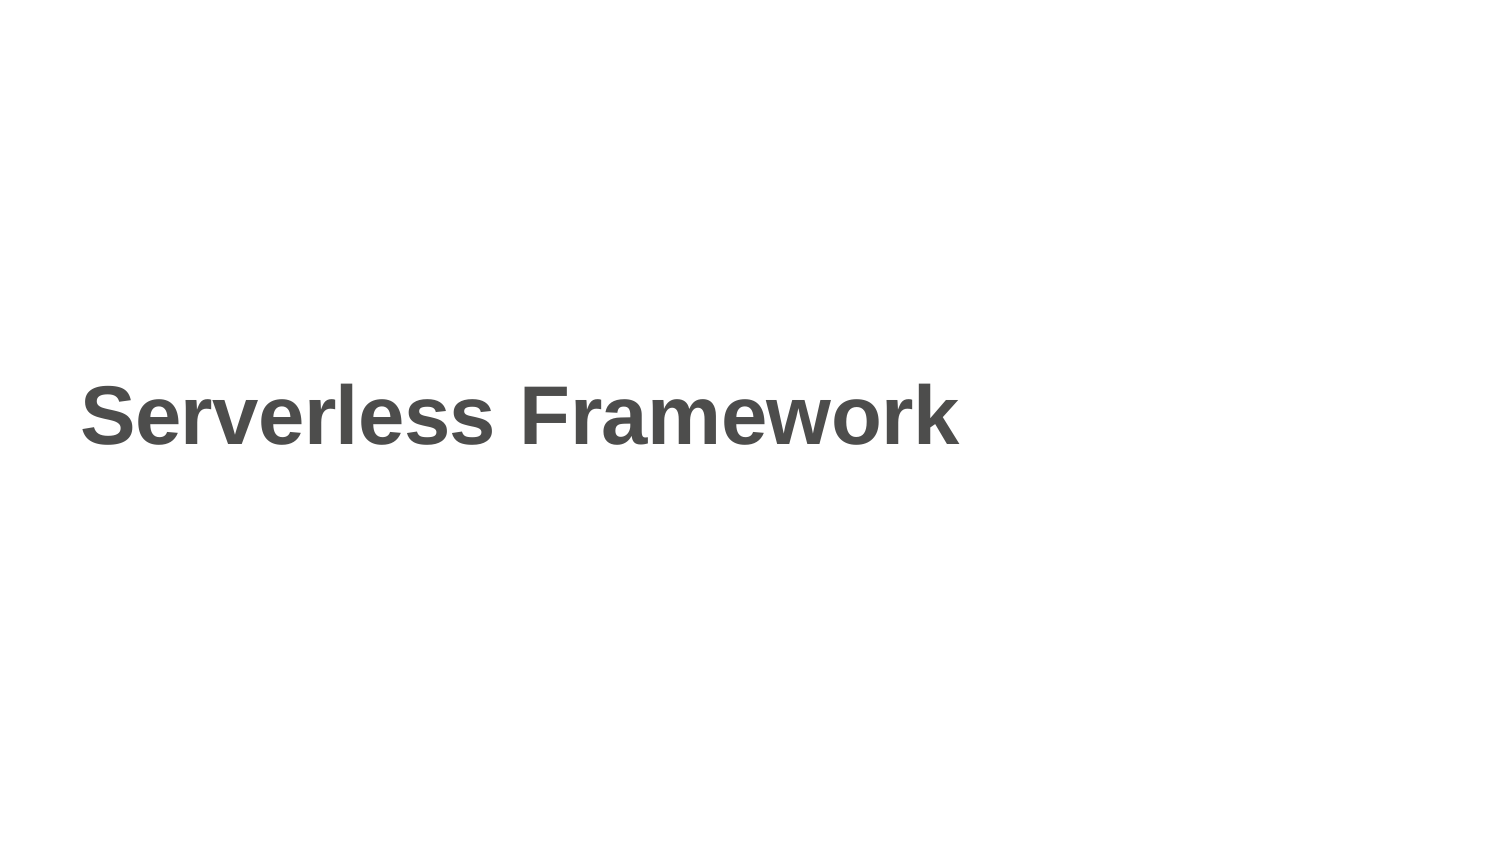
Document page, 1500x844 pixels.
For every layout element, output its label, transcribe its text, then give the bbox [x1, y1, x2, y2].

text_box Serverless Framework [77, 360, 972, 461]
